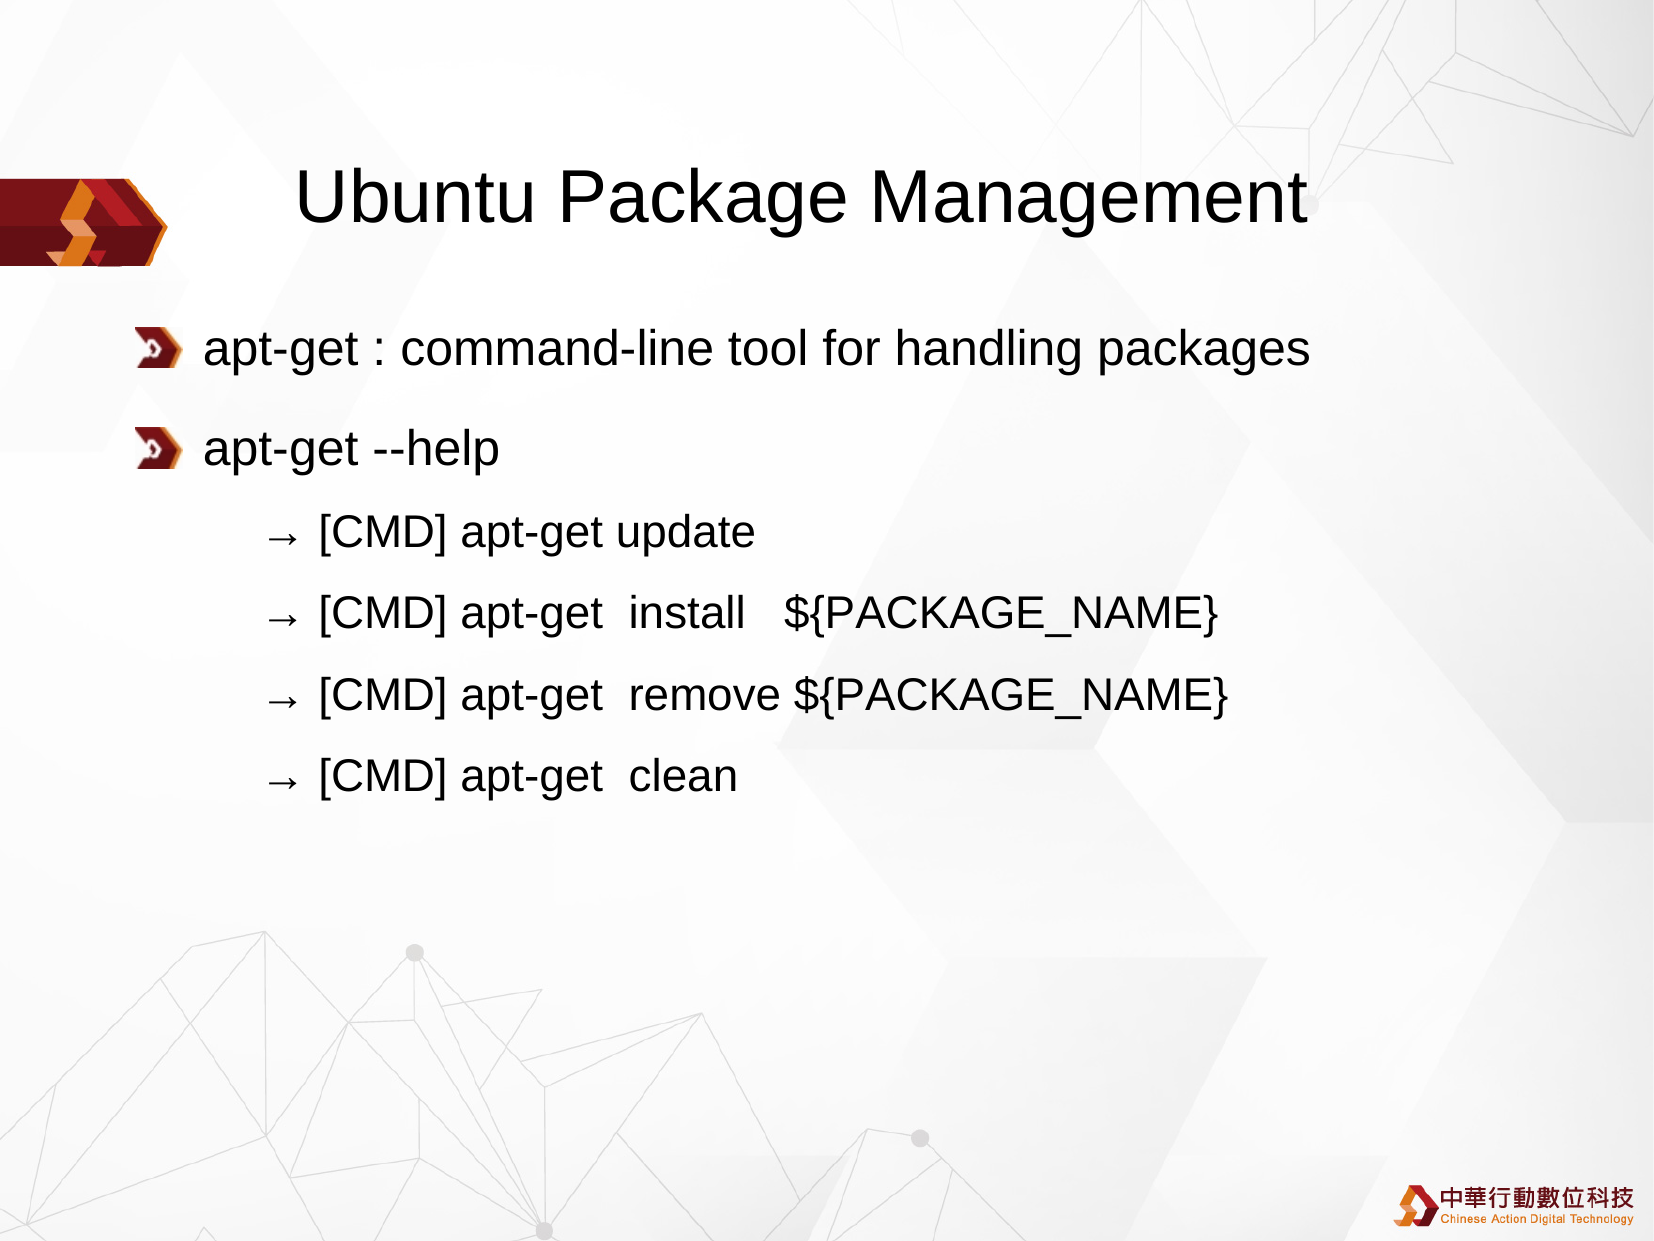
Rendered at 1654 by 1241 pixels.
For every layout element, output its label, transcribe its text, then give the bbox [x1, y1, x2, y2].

picture [0, 0, 1654, 1241]
title Ubuntu Package Management [118, 112, 1506, 281]
list apt-get : command-line tool for handling packages apt-get --help → [CMD] apt-get update → [CMD] apt-get install ${PACKAGE_NAME} → [CMD] apt-get remove ${PACKAGE_NAME} → [CMD] apt-get clean [118, 319, 1571, 1040]
